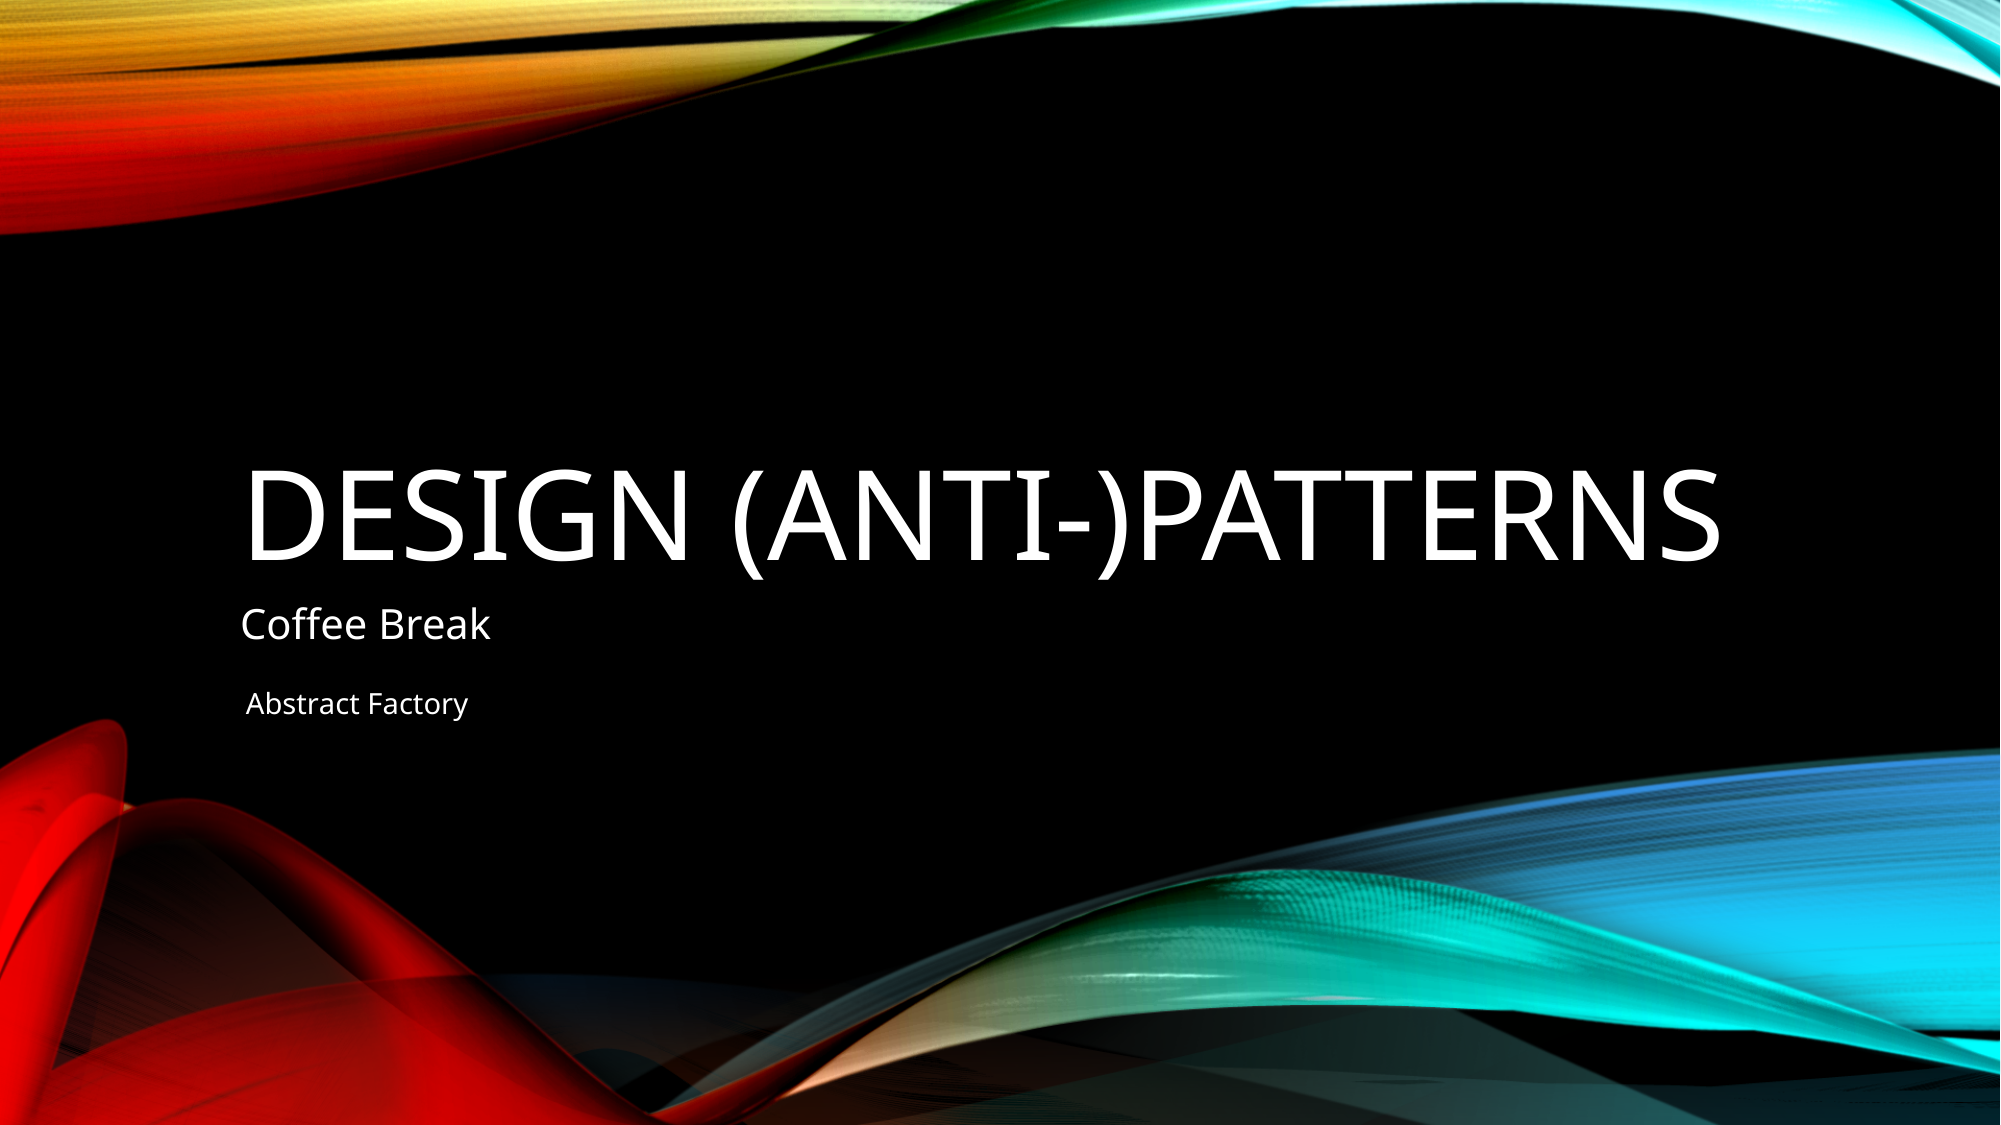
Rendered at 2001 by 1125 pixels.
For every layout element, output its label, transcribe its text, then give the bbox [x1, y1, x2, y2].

picture [0, 0, 2001, 237]
title DESIGN (ANTI-)PATTERNS [224, 295, 1775, 595]
picture [0, 717, 2001, 1125]
subtitle Coffee Break [224, 595, 1775, 709]
text_box Abstract Factory [231, 678, 500, 728]
